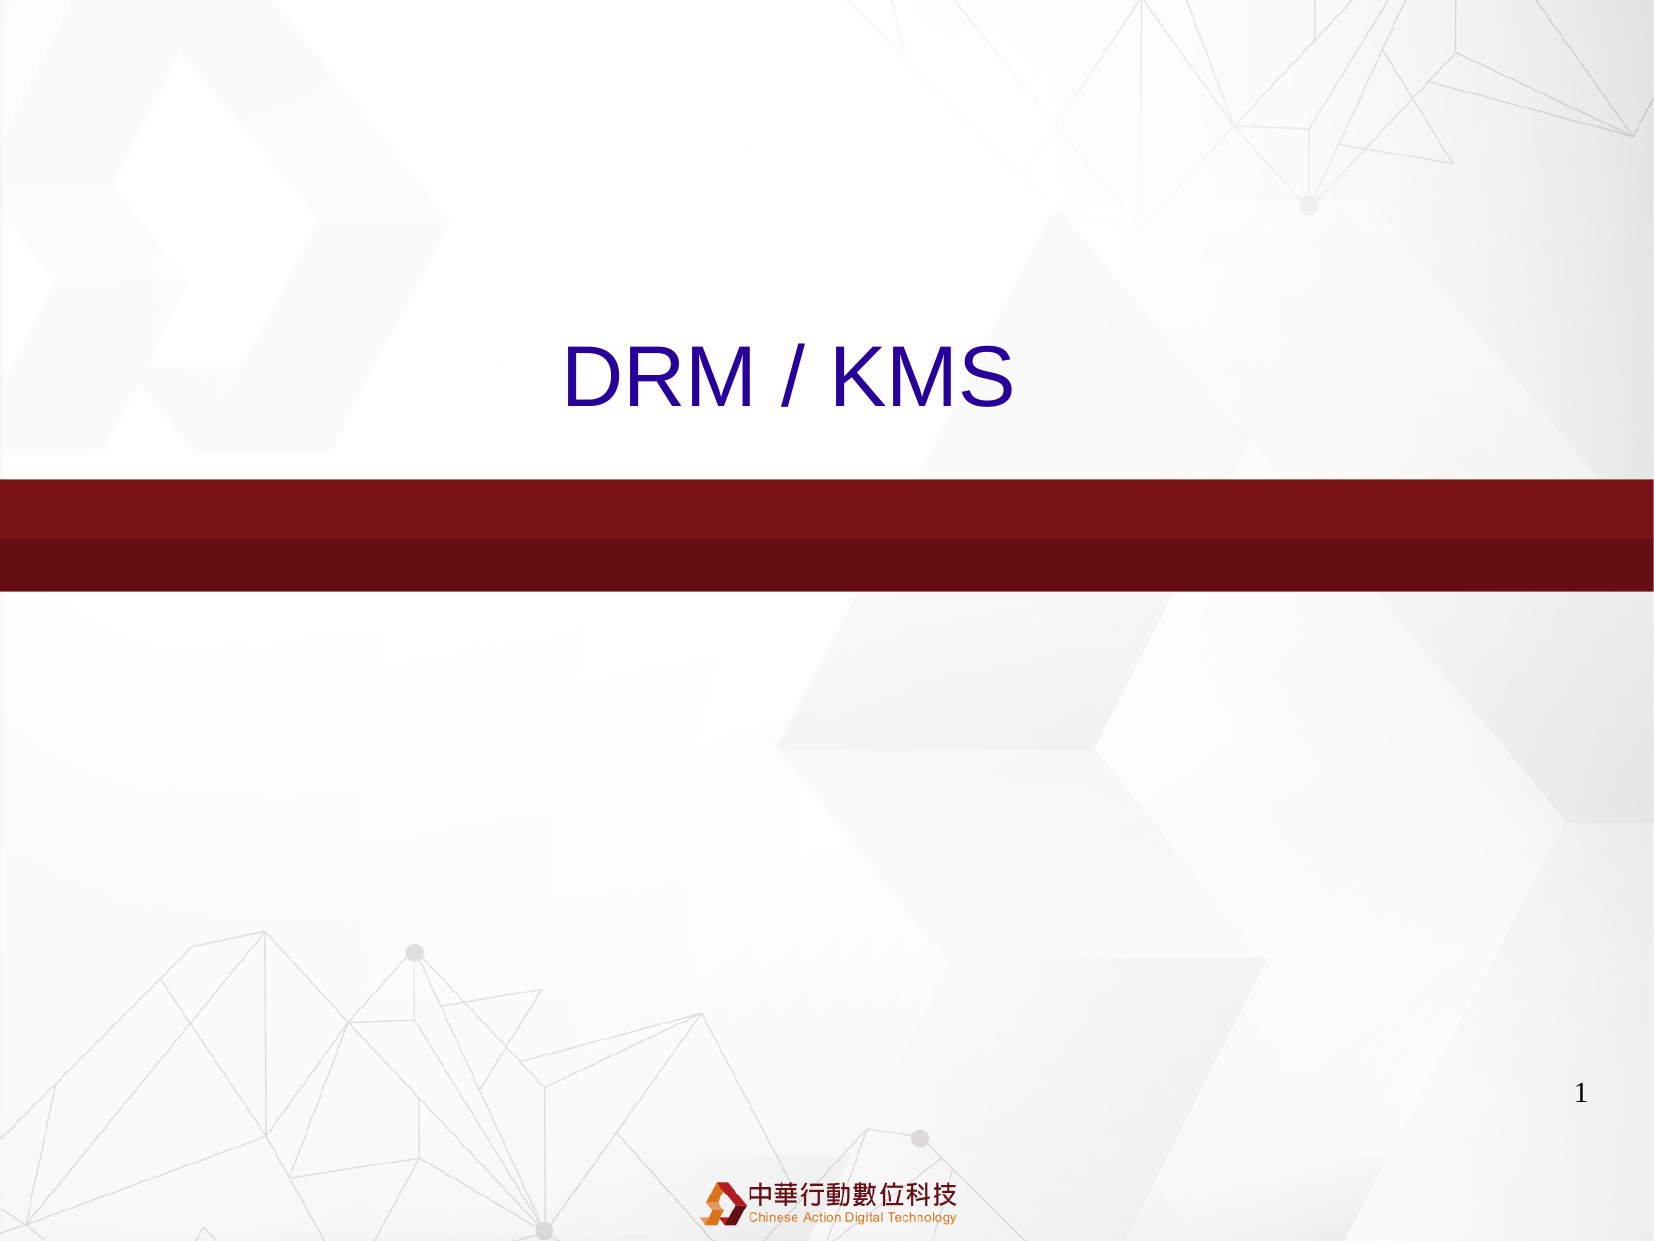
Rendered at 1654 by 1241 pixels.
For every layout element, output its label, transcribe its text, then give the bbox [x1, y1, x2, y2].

picture [0, 0, 1654, 1241]
title DRM / KMS [45, 272, 1534, 481]
